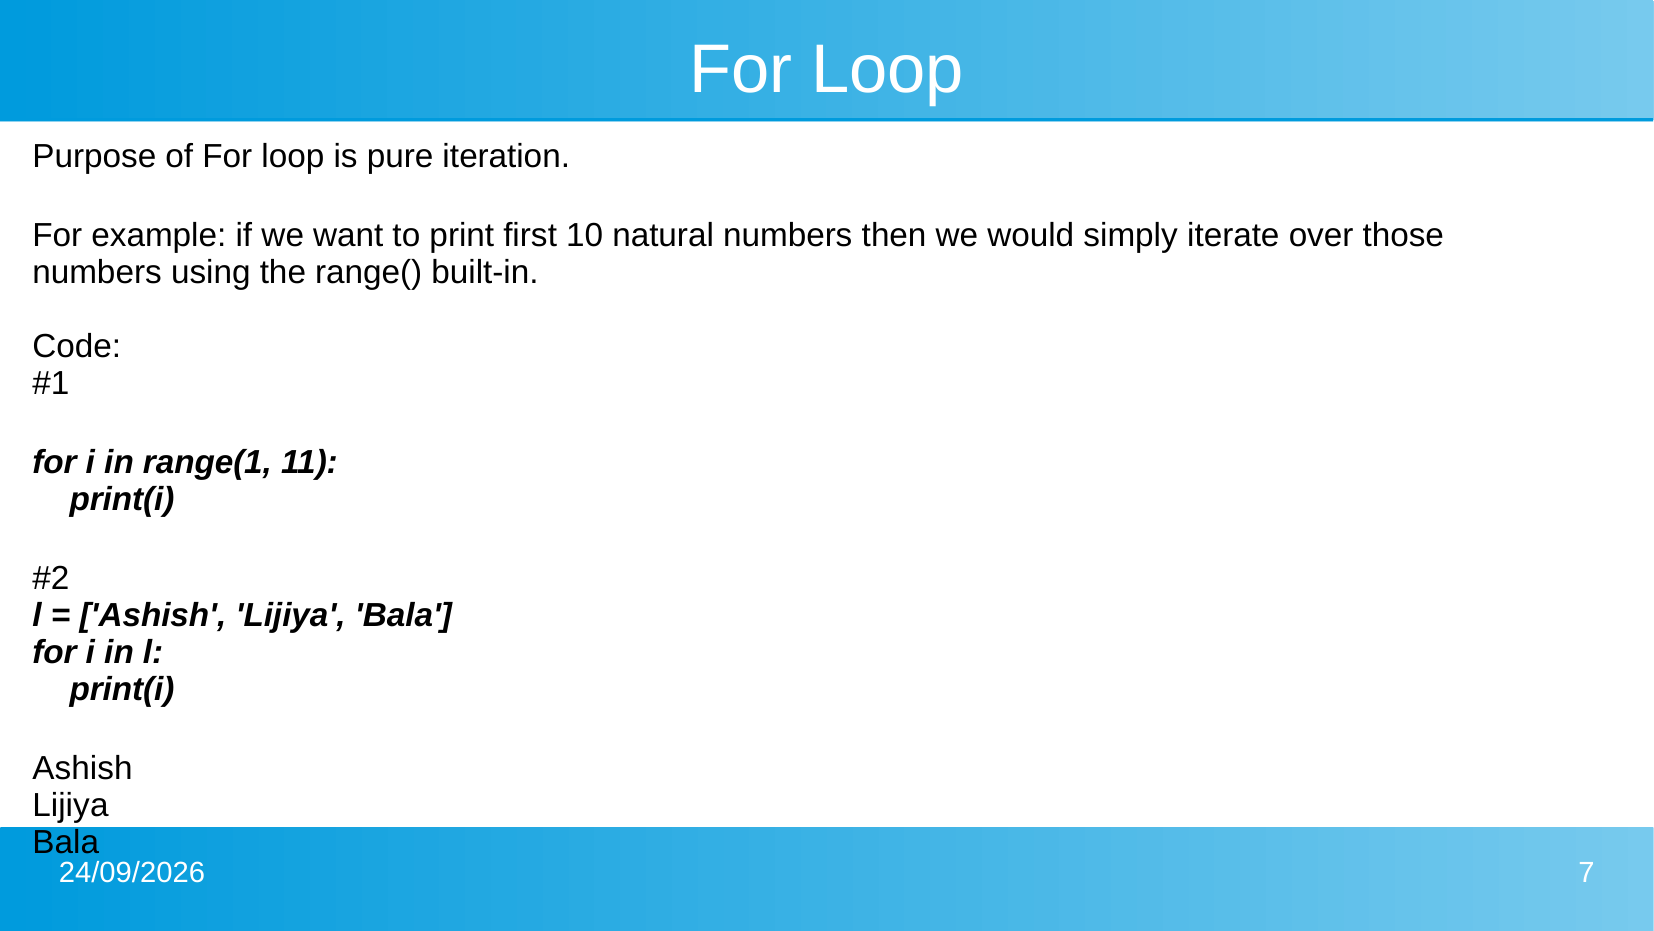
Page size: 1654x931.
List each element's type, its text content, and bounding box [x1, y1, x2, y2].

text_box Purpose of For loop is pure iteration. For example: if we want to print first 10 natural numbers then we would simply iterate over those numbers using the range() built-in. Code: #1 for i in range(1, 11): print(i) #2 l = ['Ashish', 'Lijiya', 'Bala'] for i in l: print(i) Ashish Lijiya Bala [17, 129, 1583, 869]
title For Loop [59, 29, 1595, 108]
